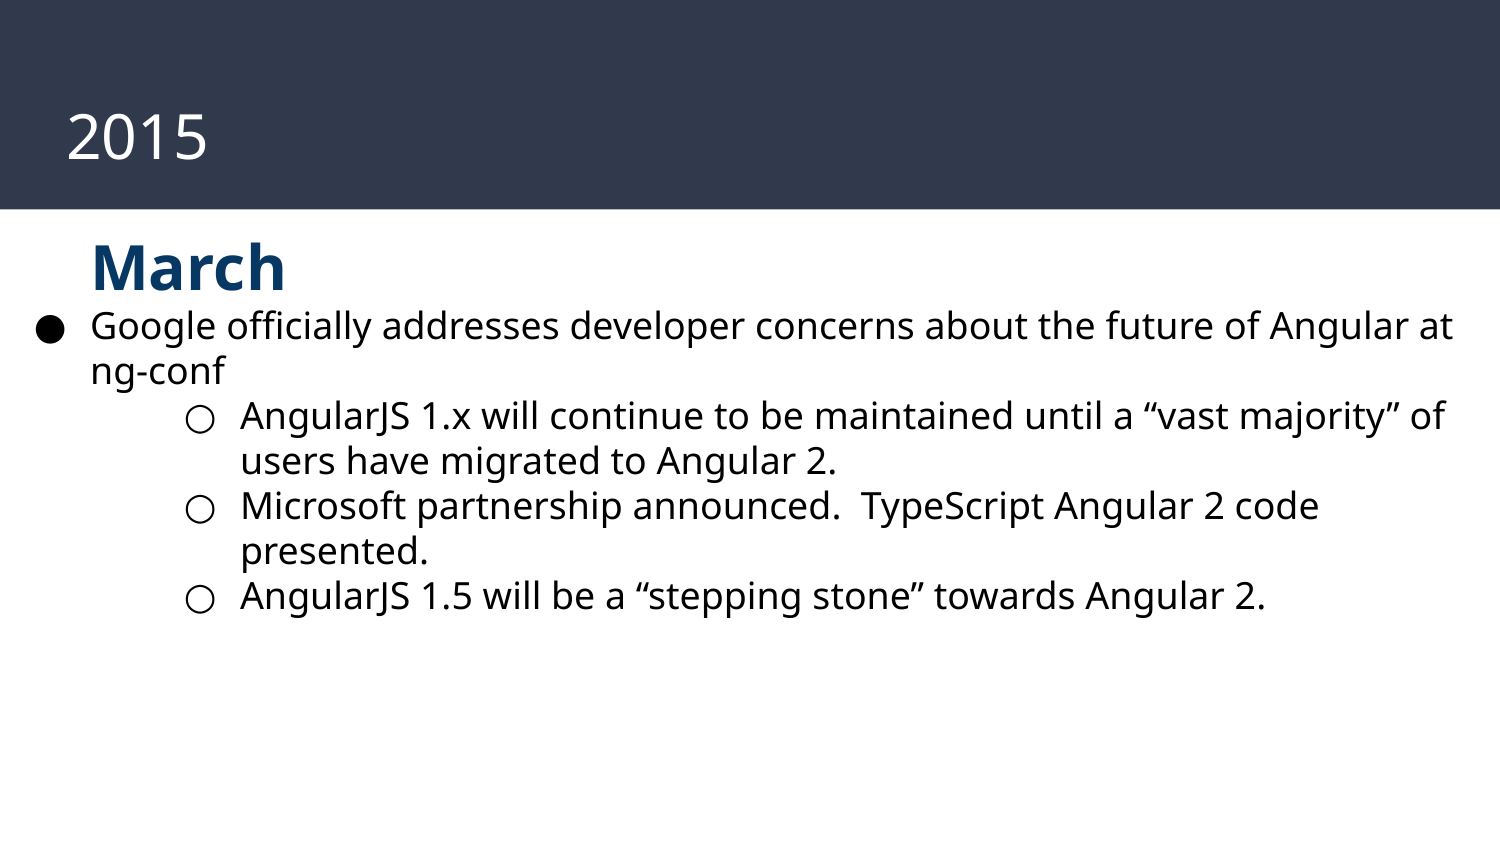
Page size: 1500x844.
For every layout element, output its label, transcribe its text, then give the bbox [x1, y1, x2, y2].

text_box March Google officially addresses developer concerns about the future of Angular at ng-conf AngularJS 1.x will continue to be maintained until a “vast majority” of users have migrated to Angular 2. Microsoft partnership announced. TypeScript Angular 2 code presented. AngularJS 1.5 will be a “stepping stone” towards Angular 2. [0, 212, 1500, 830]
title 2015 [51, 82, 1449, 185]
